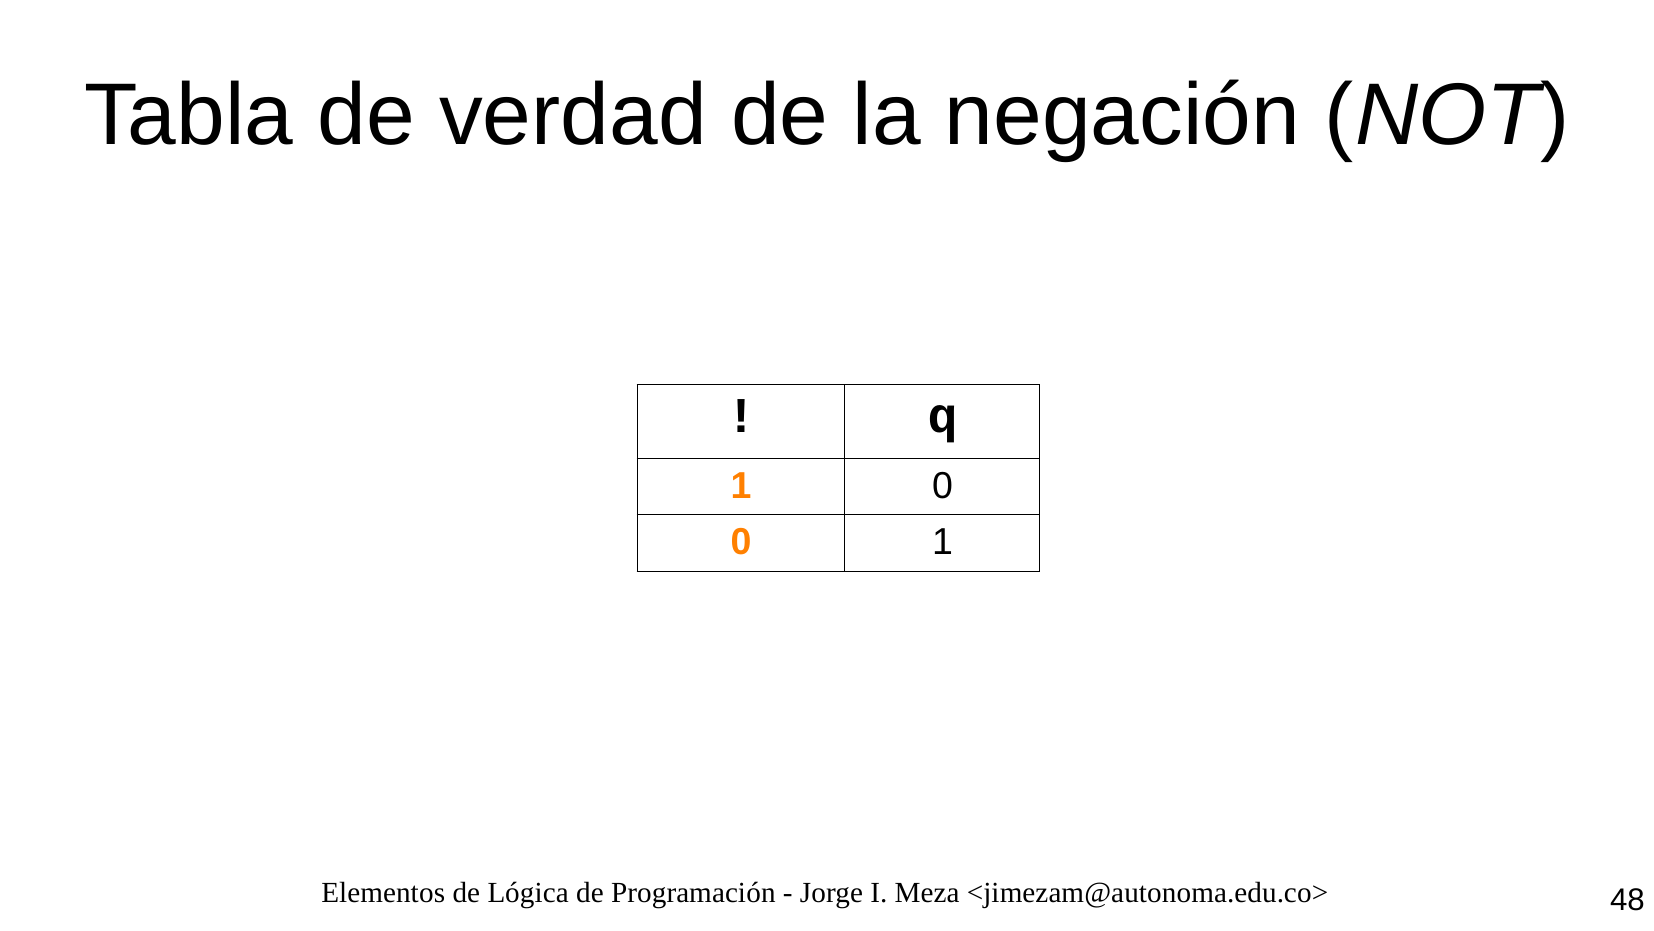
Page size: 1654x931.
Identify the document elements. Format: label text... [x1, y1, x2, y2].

table_cell 0 [638, 515, 844, 571]
table_cell 1 [638, 459, 844, 514]
title Tabla de verdad de la negación (NOT) [82, 37, 1571, 193]
table_header q [845, 385, 1039, 458]
table_cell 0 [845, 459, 1039, 514]
table_cell 1 [845, 515, 1039, 571]
table_header ! [638, 385, 844, 458]
